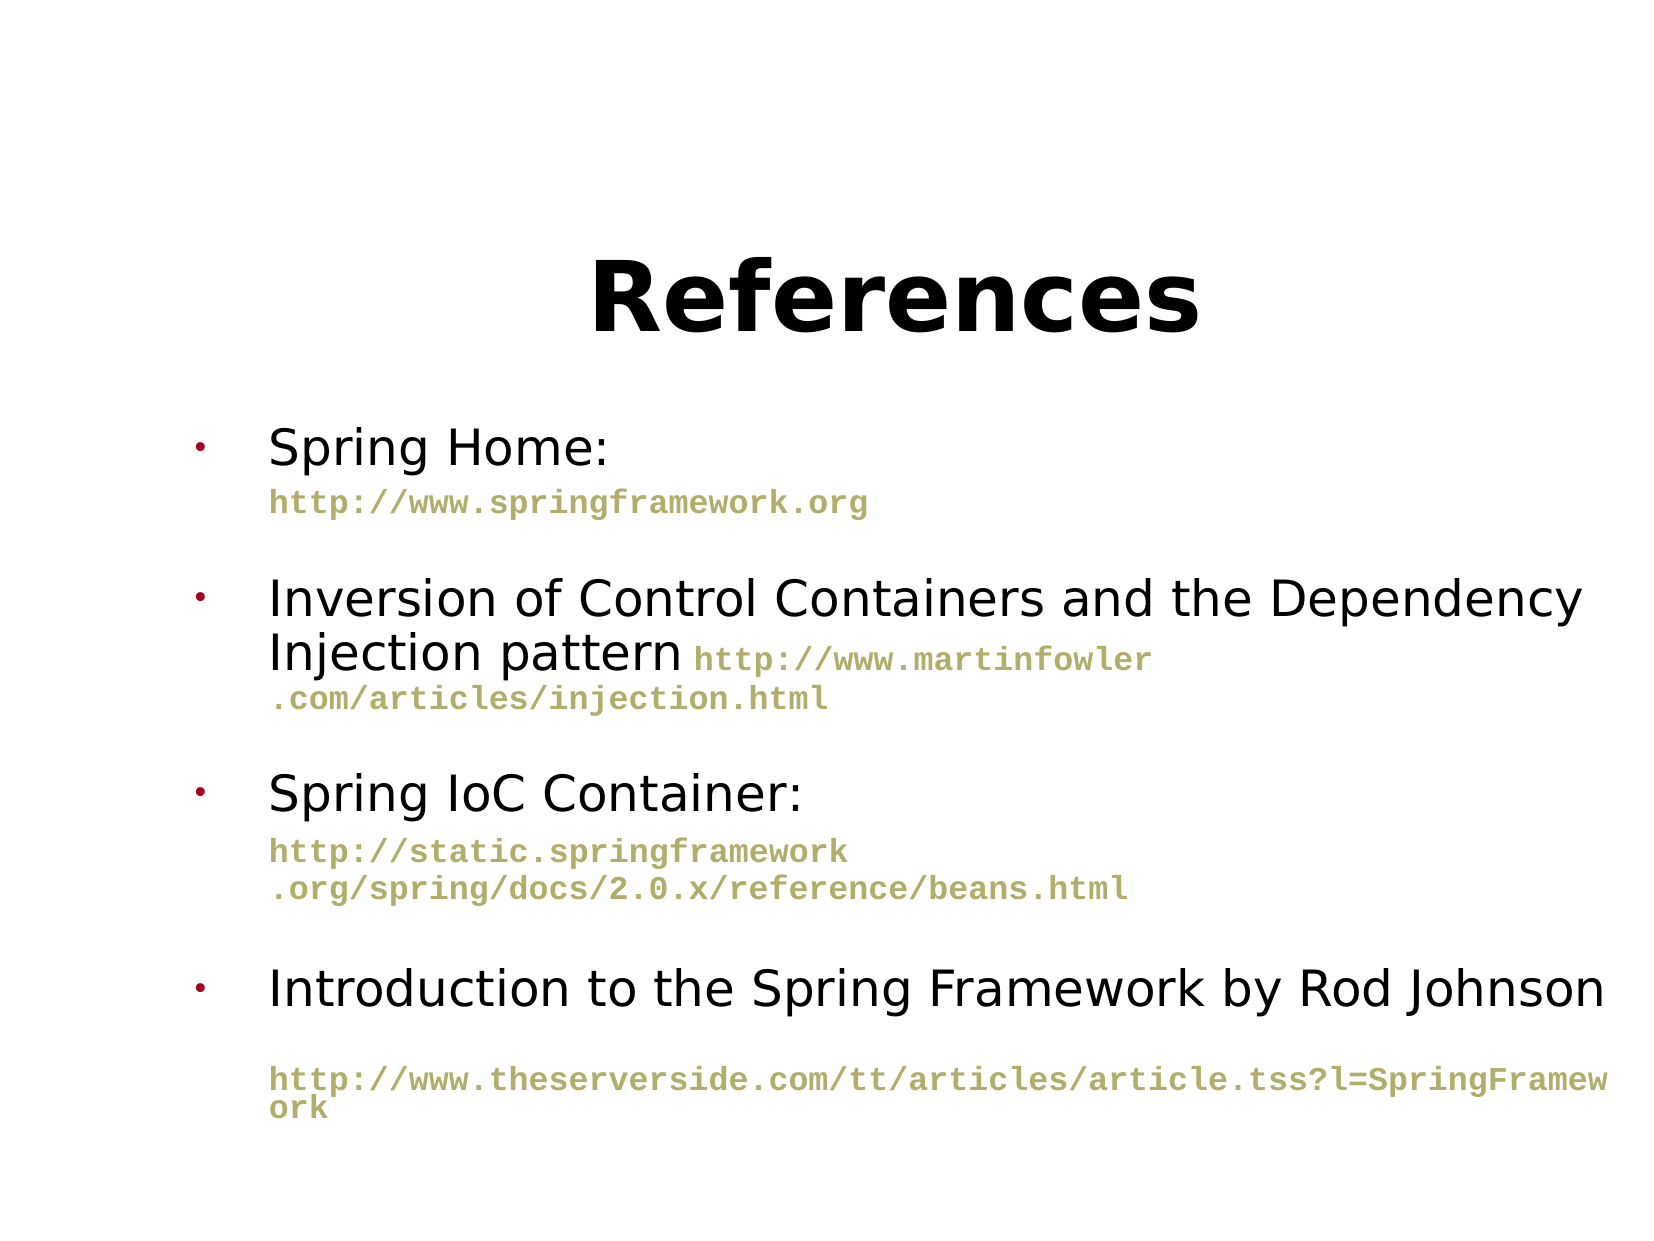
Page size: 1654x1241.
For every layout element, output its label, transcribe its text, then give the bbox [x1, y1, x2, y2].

title References [192, 151, 1599, 359]
list Spring Home: http://www.springframework.org Inversion of Control Containers and the Dependency Injection pattern http://www.martinfowler.com/articles/injection.html Spring IoC Container: http://static.springframework.org/spring/docs/2.0.x/reference/beans.html Introduction to the Spring Framework by Rod Johnson http://www.theserverside.com/tt/articles/article.tss?l=SpringFramework [179, 379, 1640, 1213]
